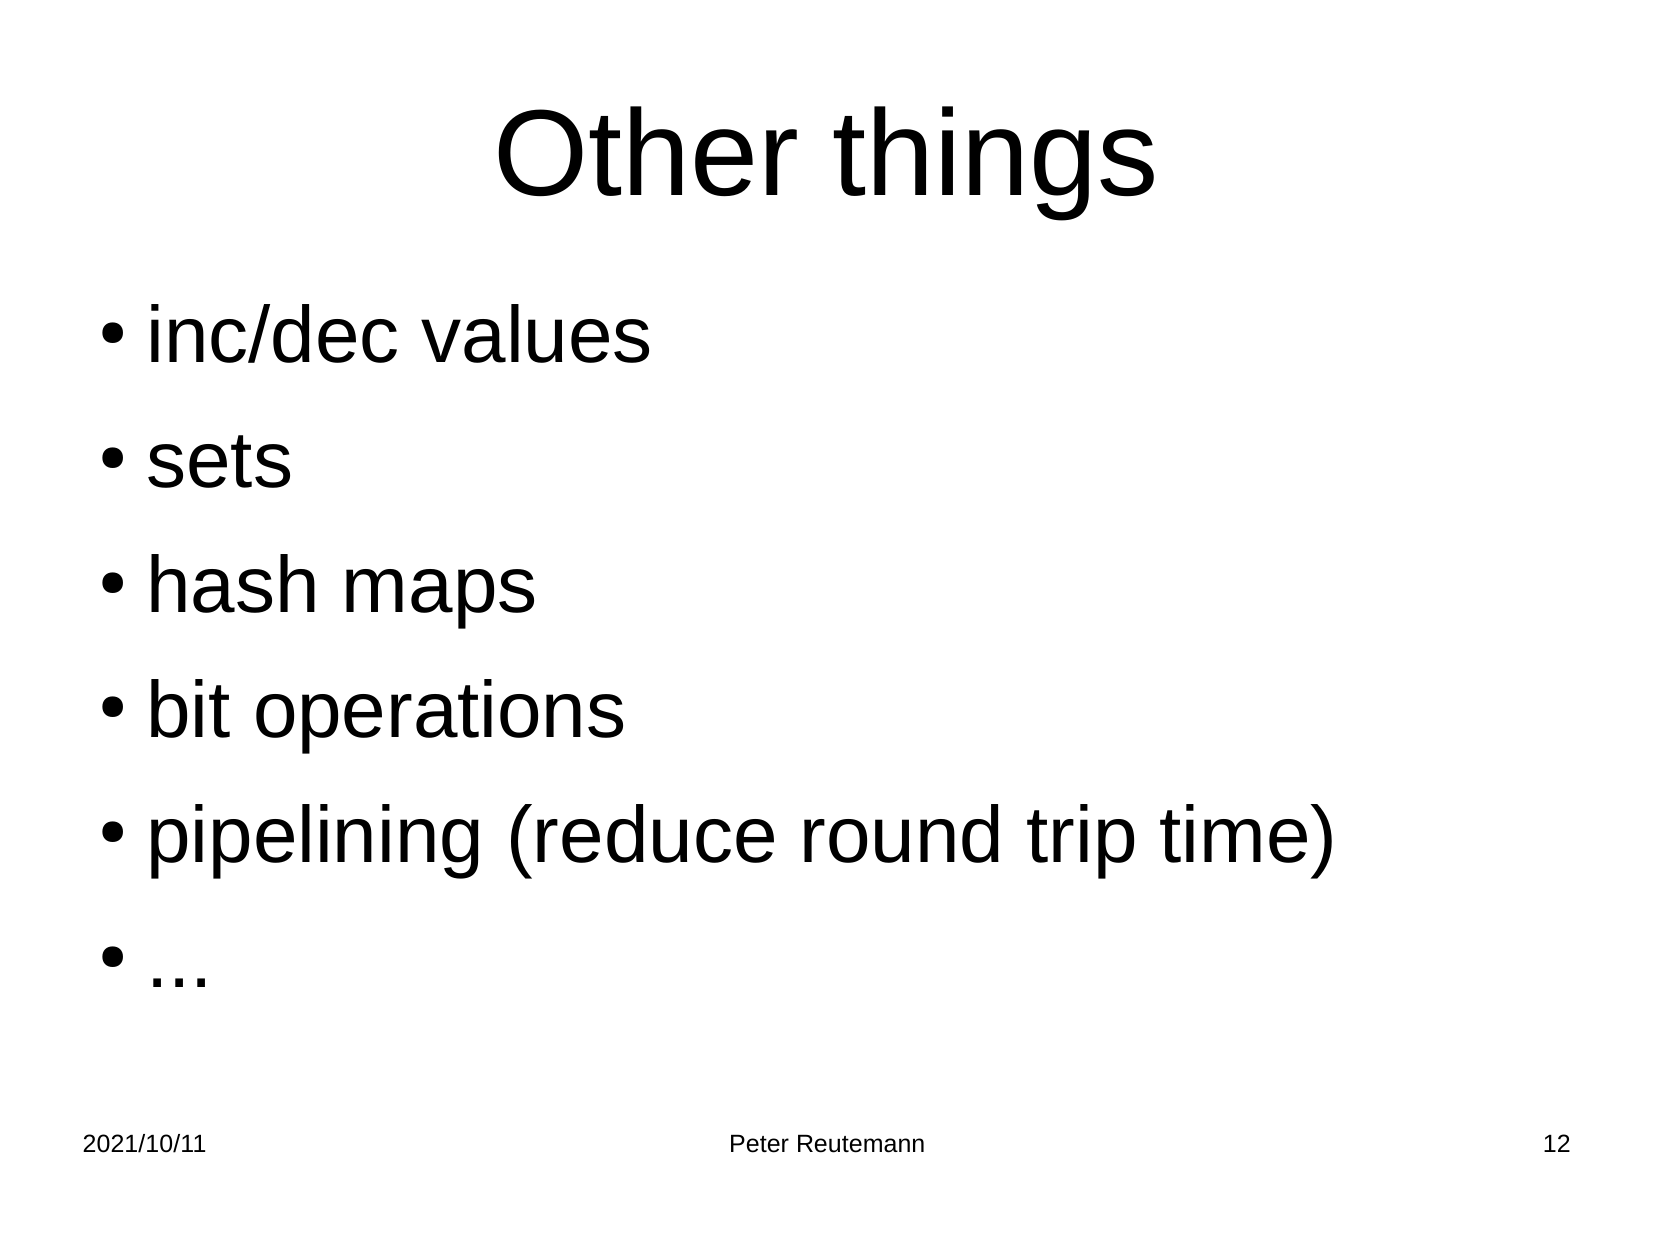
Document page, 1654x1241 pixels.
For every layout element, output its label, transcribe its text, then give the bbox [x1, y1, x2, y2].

title Other things [82, 49, 1571, 257]
list inc/dec values sets hash maps bit operations pipelining (reduce round trip time) ... [82, 290, 1571, 1010]
